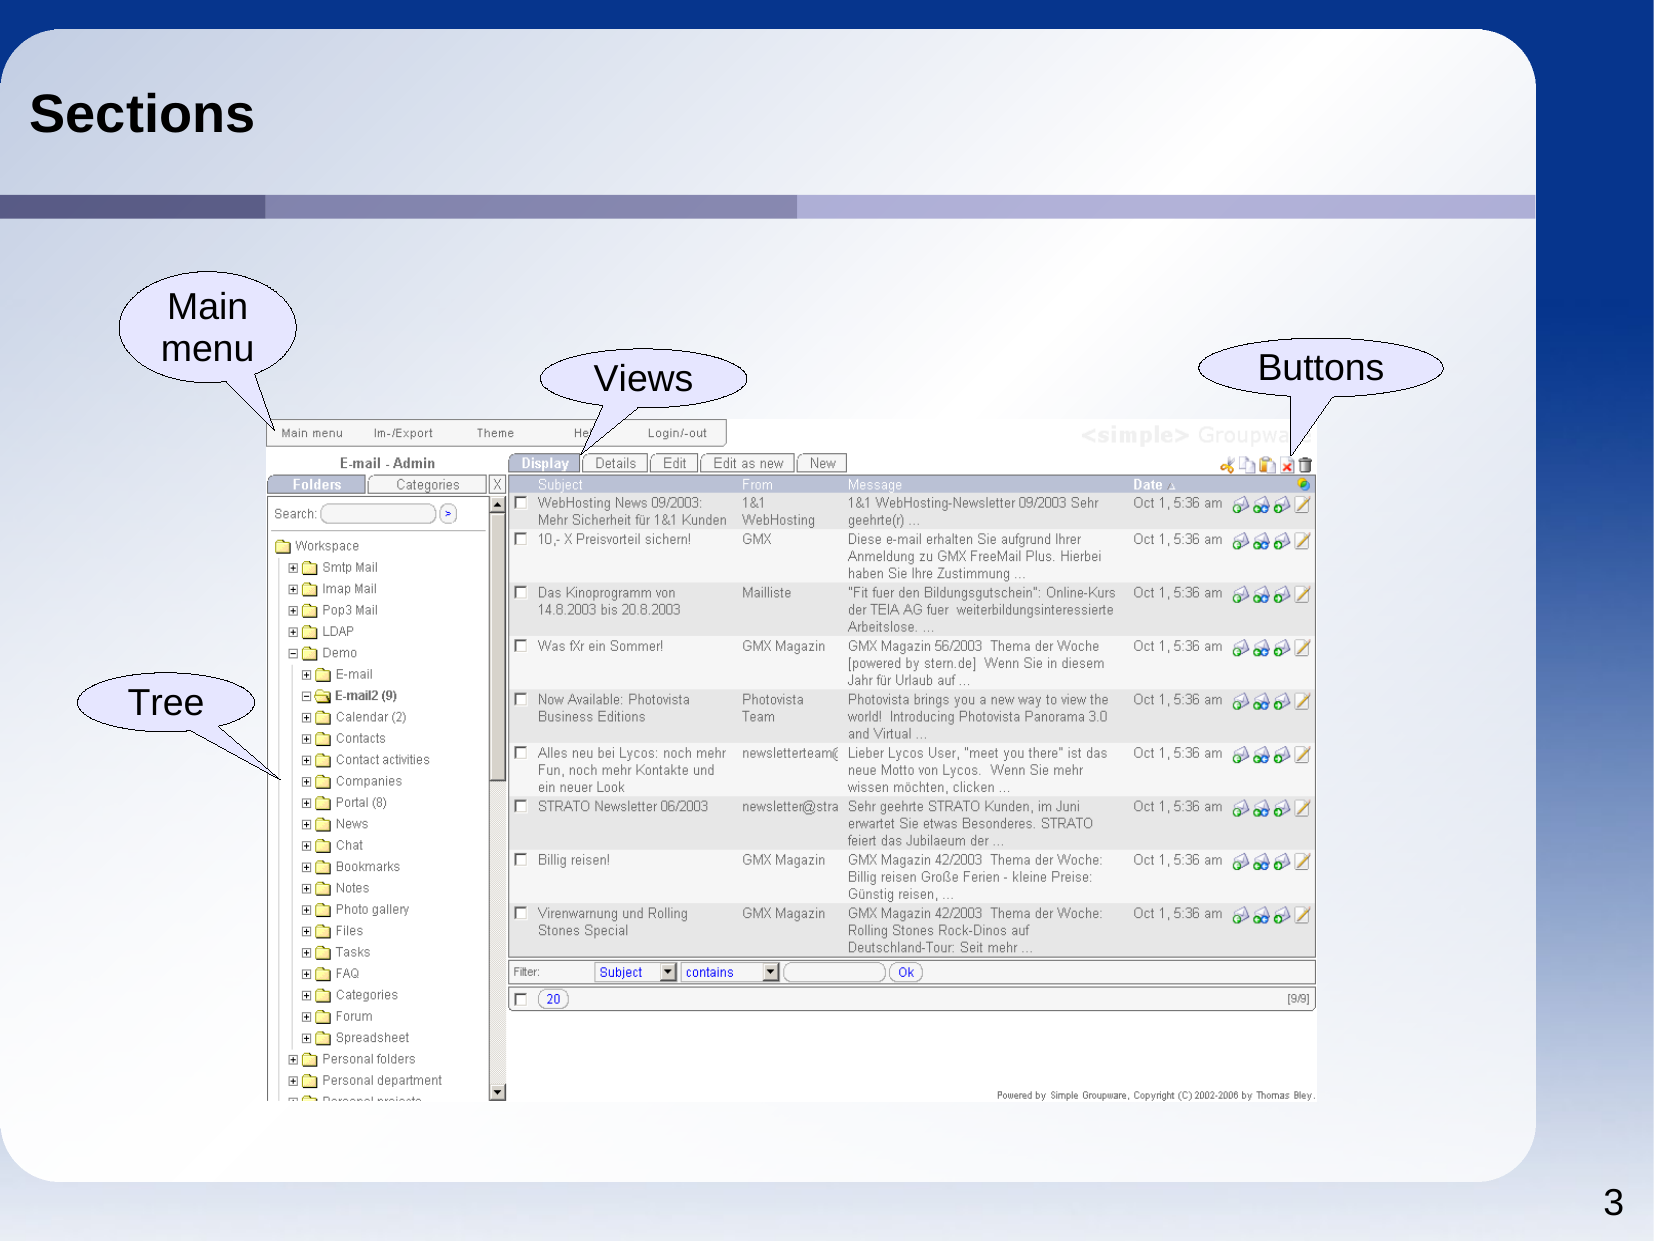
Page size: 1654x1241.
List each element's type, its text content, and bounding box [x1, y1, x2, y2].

text_box Main menu [119, 271, 297, 431]
text_box Tree [77, 672, 281, 780]
picture [0, 0, 1654, 1241]
title Sections [29, 49, 1506, 178]
picture [266, 419, 1317, 1102]
text_box Views [540, 348, 747, 455]
text_box Buttons [1198, 338, 1444, 456]
